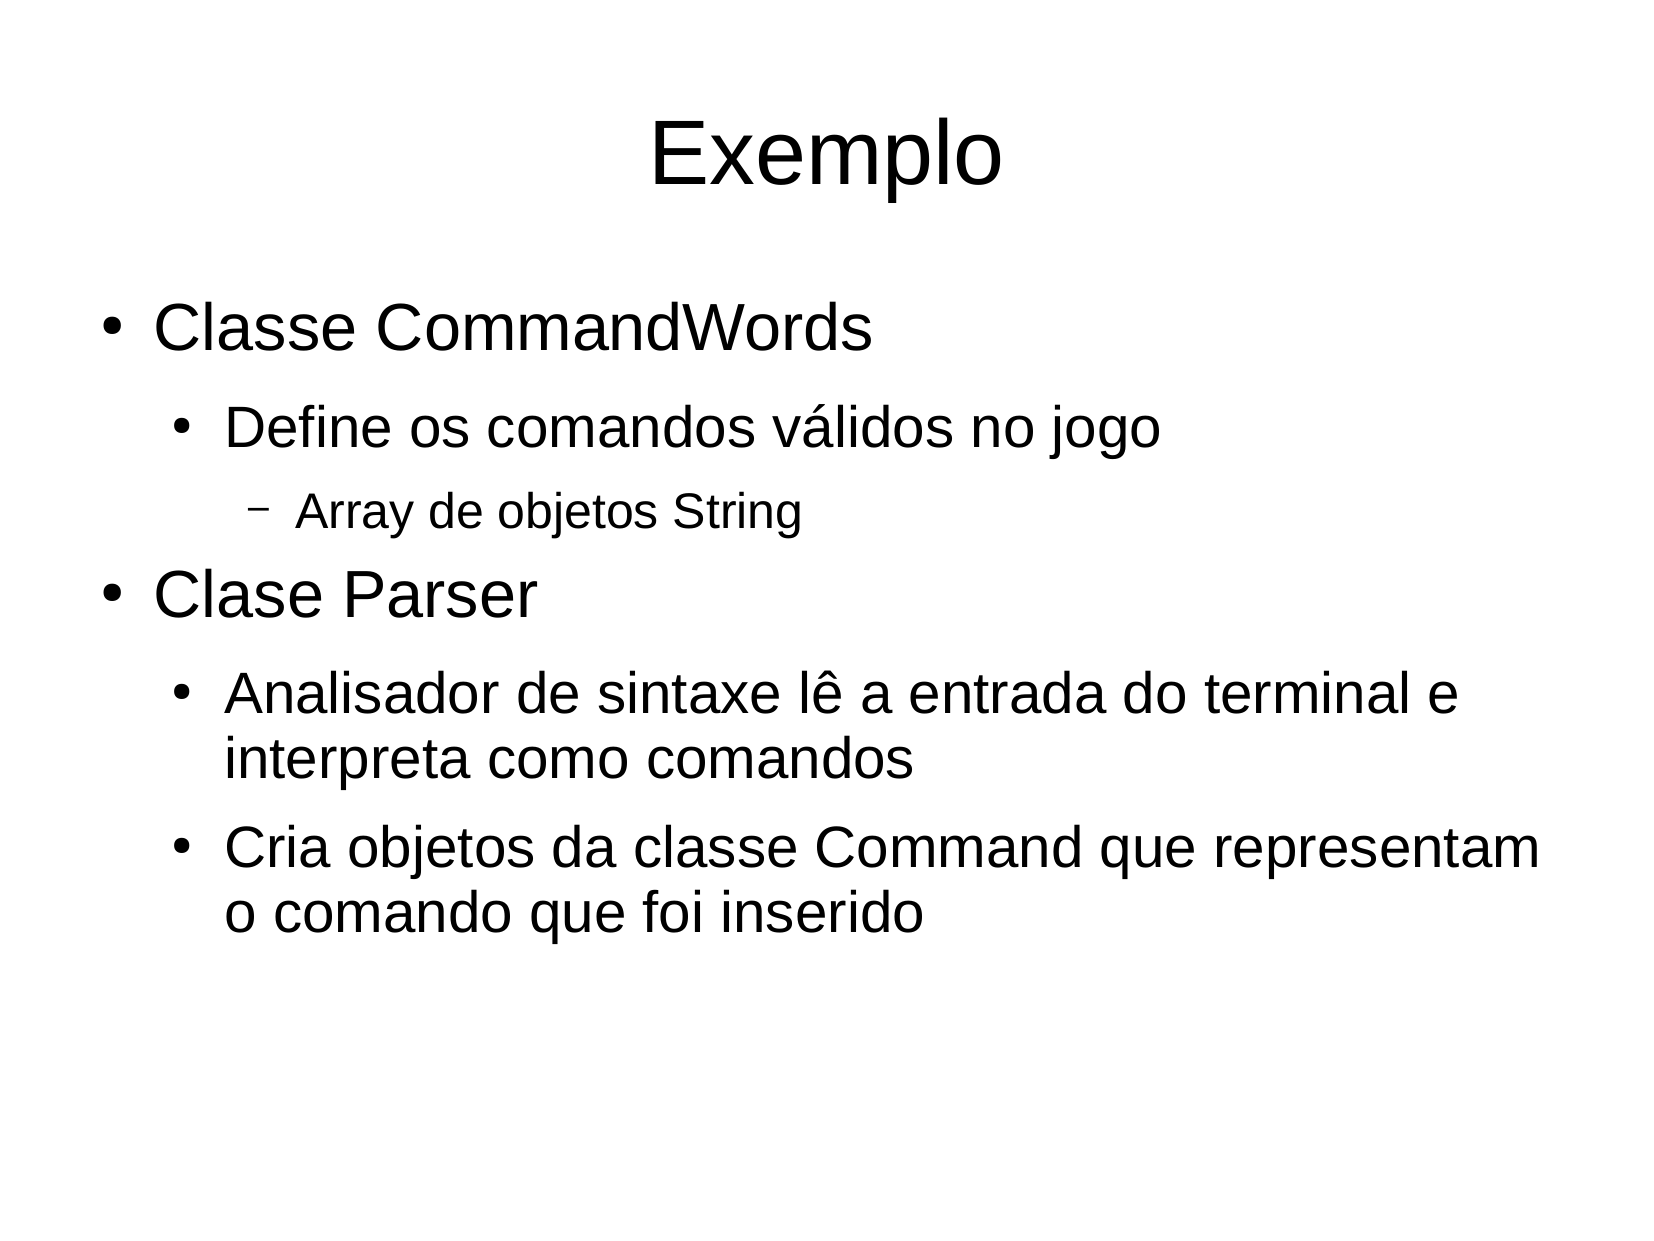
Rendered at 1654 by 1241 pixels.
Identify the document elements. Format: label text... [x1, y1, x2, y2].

title Exemplo [82, 49, 1571, 257]
list Classe CommandWords Define os comandos válidos no jogo Array de objetos String Clase Parser Analisador de sintaxe lê a entrada do terminal e interpreta como comandos Cria objetos da classe Command que representam o comando que foi inserido [82, 290, 1571, 1109]
